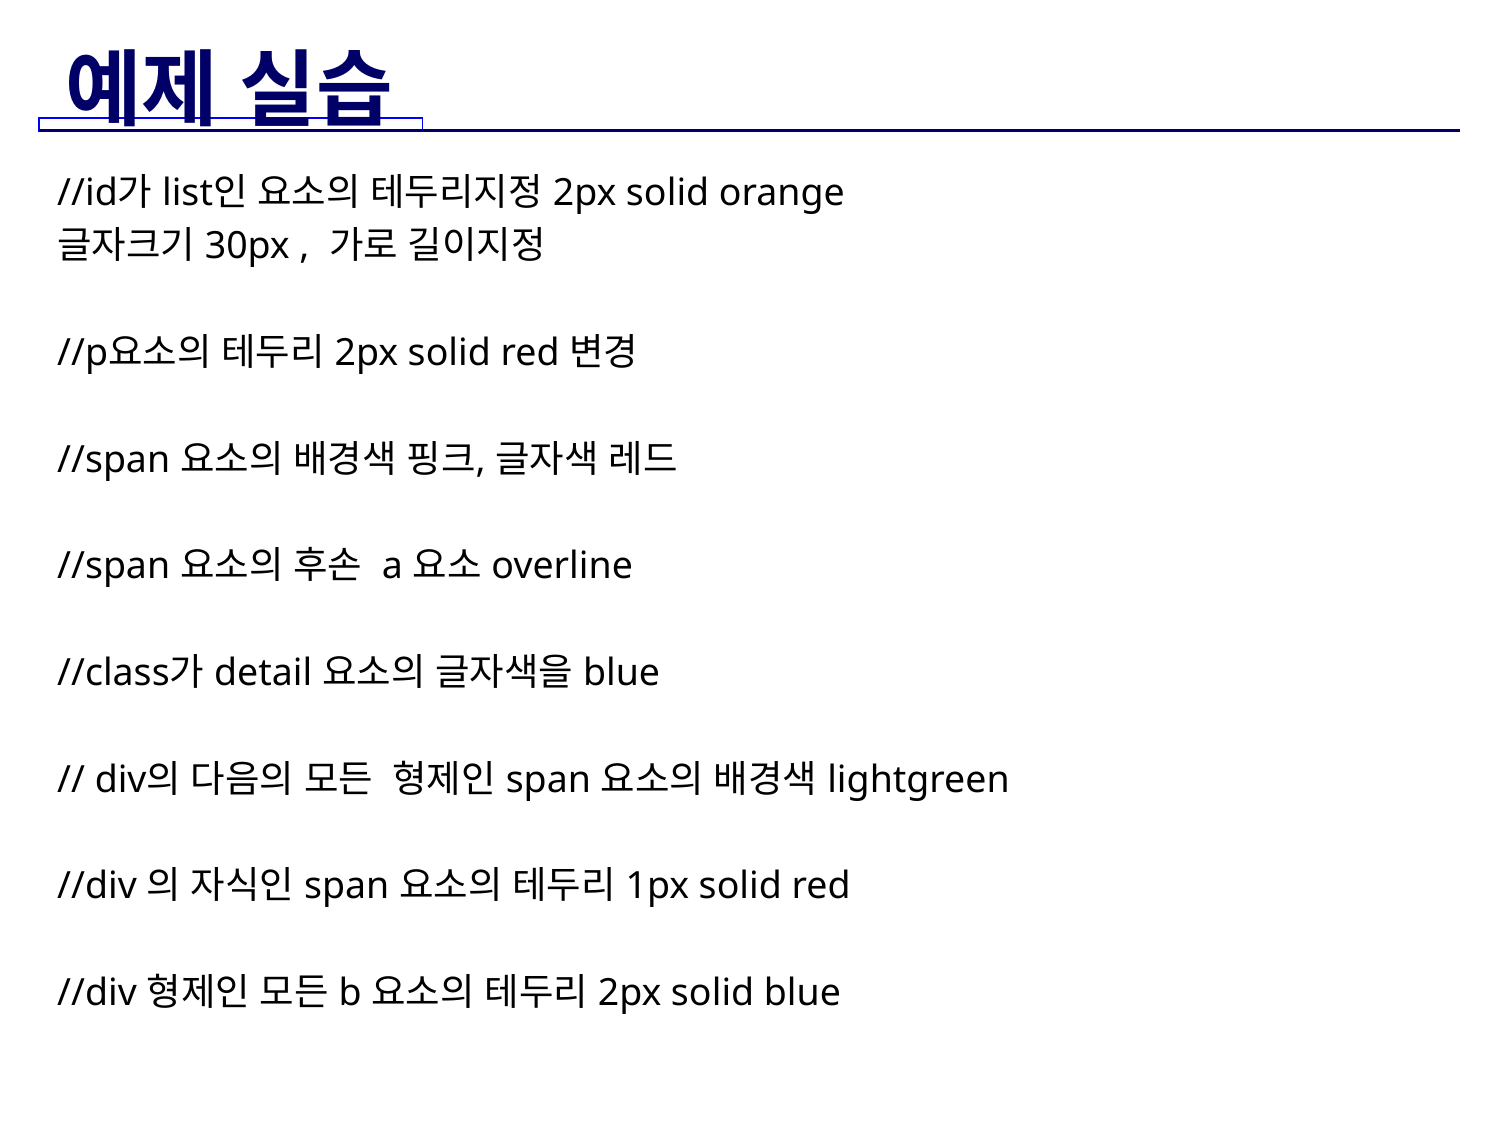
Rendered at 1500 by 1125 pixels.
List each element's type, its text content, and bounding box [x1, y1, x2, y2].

list //id가 list인 요소의 테두리지정 2px solid orange 글자크기 30px , 가로 길이지정 //p요소의 테두리 2px solid red 변경 //span 요소의 배경색 핑크, 글자색 레드 //span 요소의 후손 a 요소 overline //class가 detail 요소의 글자색을 blue // div의 다음의 모든 형제인 span 요소의 배경색 lightgreen //div 의 자식인 span 요소의 테두리 1px solid red //div 형제인 모든 b 요소의 테두리 2px solid blue [42, 160, 1460, 1057]
title 예제 실습 [50, 28, 1329, 123]
